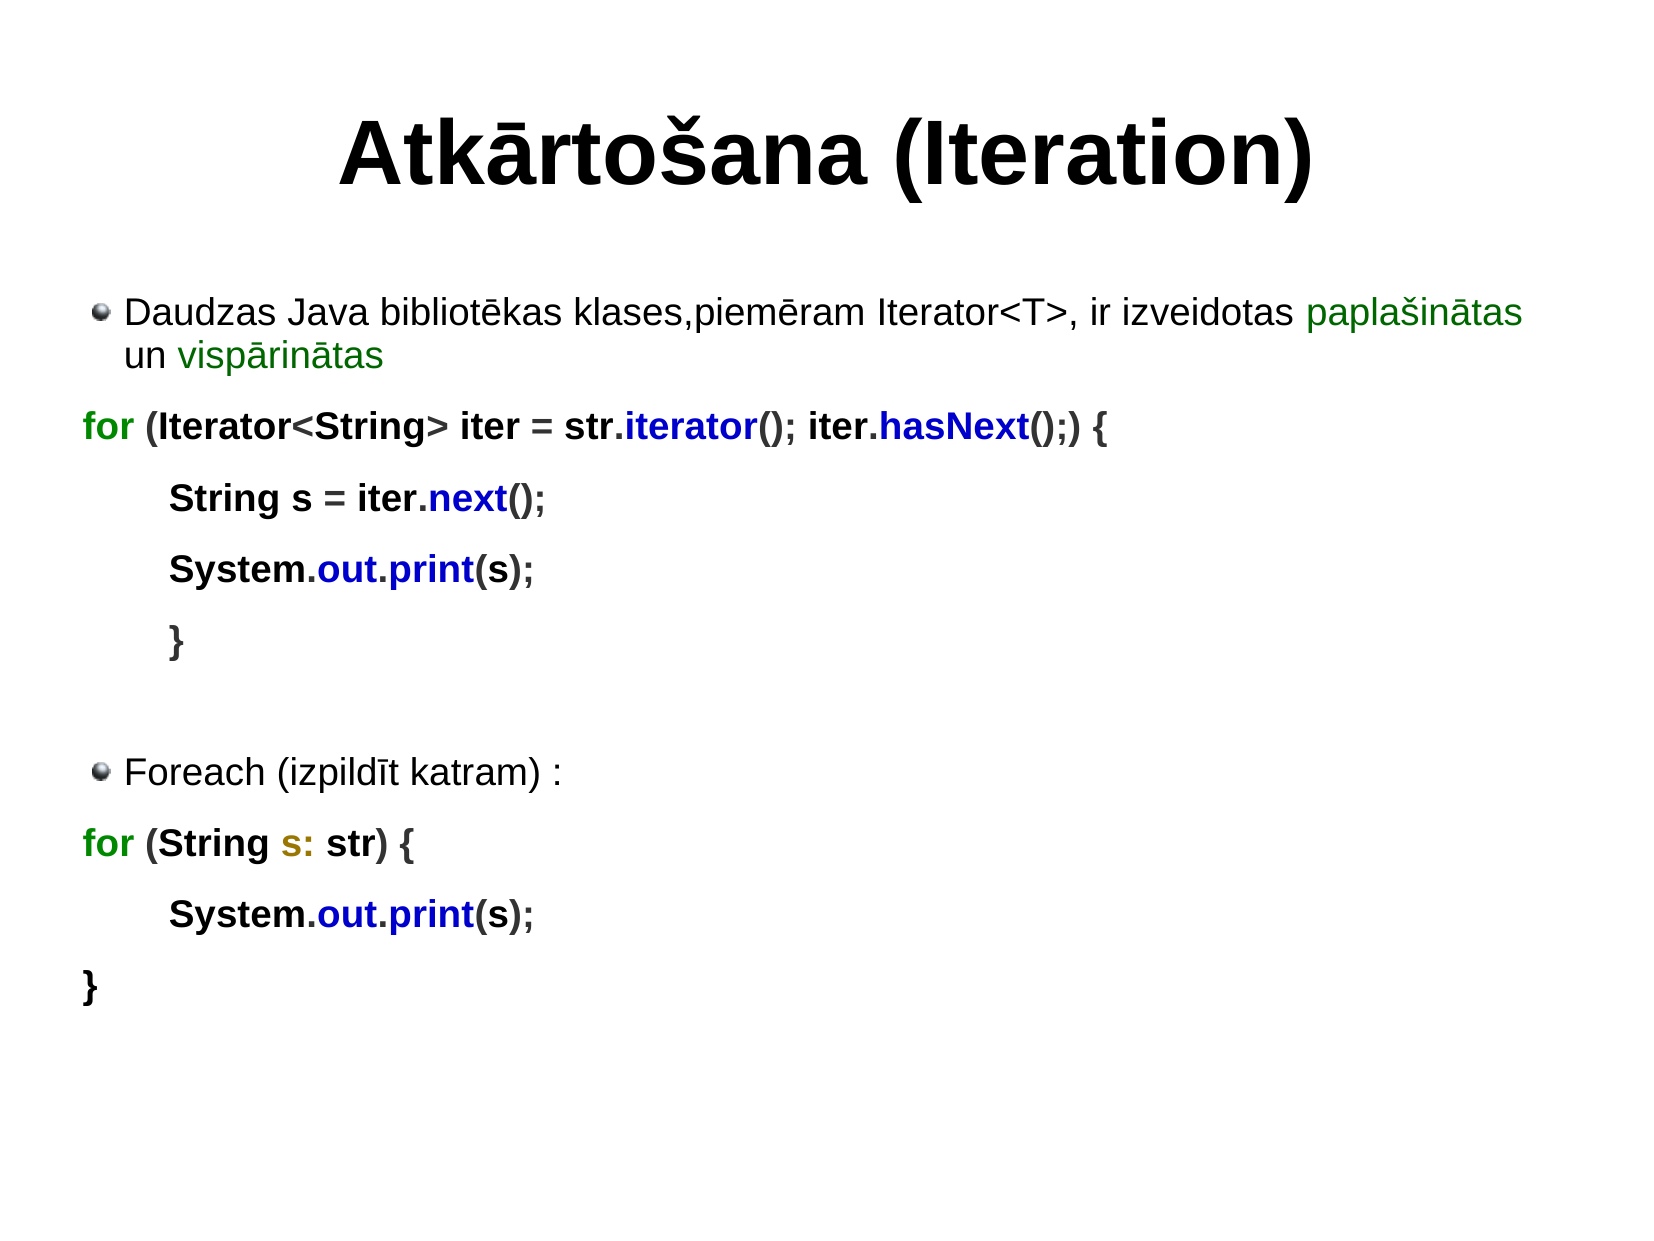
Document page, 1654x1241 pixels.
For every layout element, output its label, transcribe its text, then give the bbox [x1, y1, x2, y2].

list Daudzas Java bibliotēkas klases,piemēram Iterator<T>, ir izveidotas paplašinātas un vispārinātas for (Iterator<String> iter = str.iterator(); iter.hasNext();) { String s = iter.next(); System.out.print(s); } Foreach (izpildīt katram) : for (String s: str) { System.out.print(s); } [82, 290, 1538, 1010]
title Atkārtošana (Iteration) [82, 49, 1571, 257]
